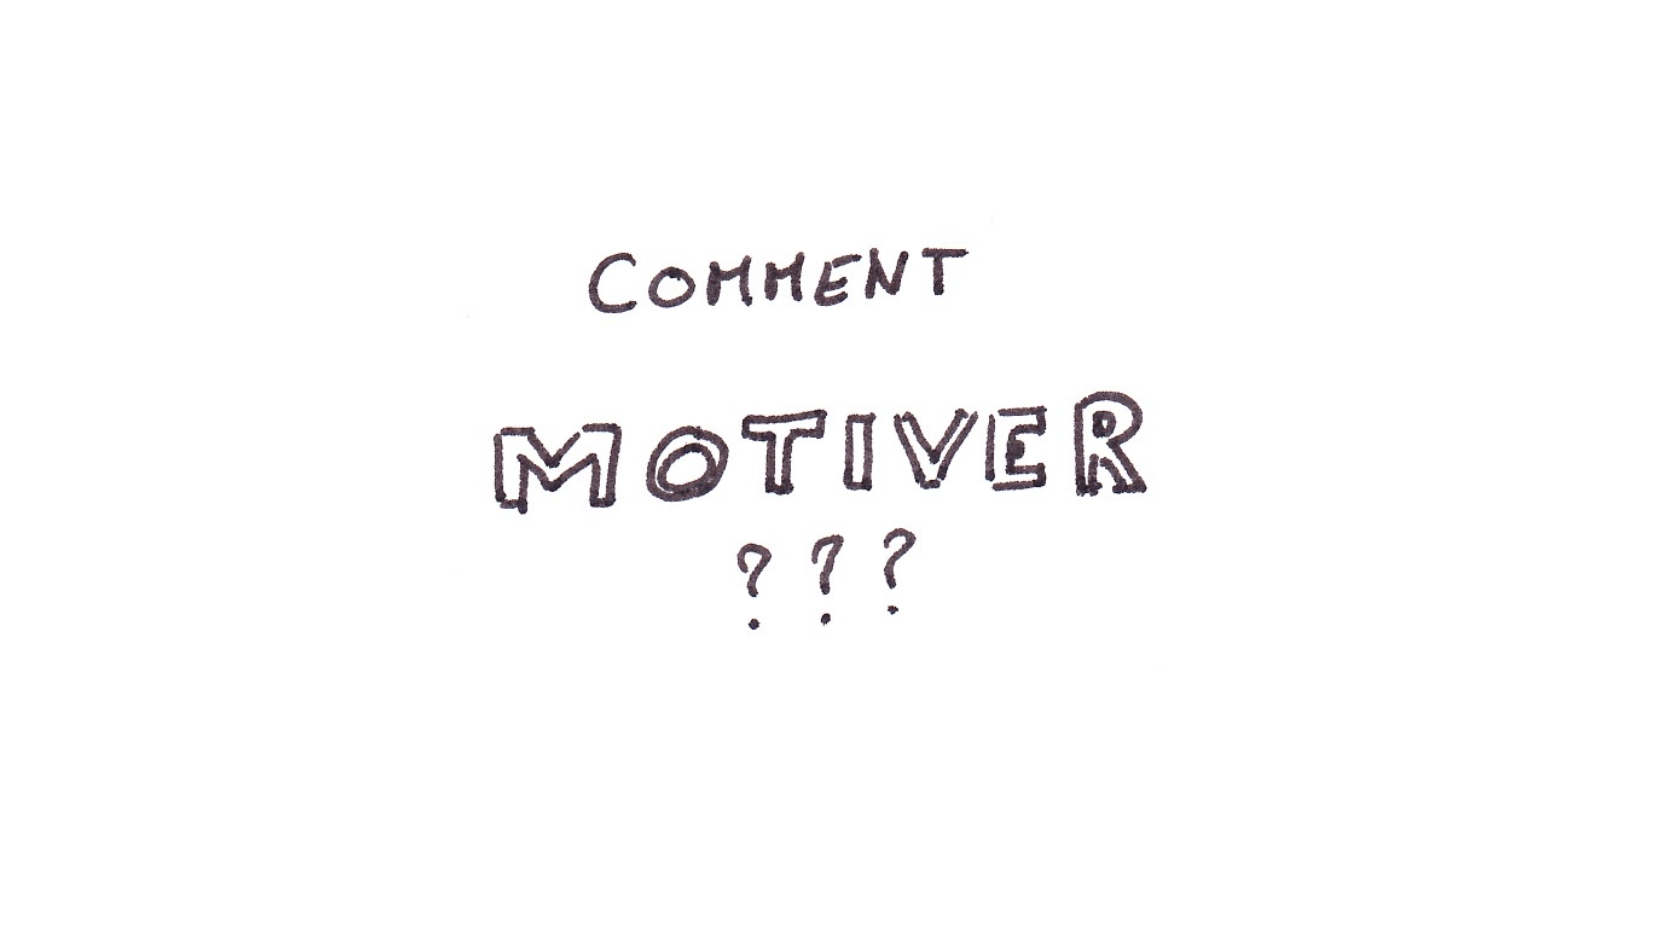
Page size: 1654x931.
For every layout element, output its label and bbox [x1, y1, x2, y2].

picture [344, 120, 1302, 736]
